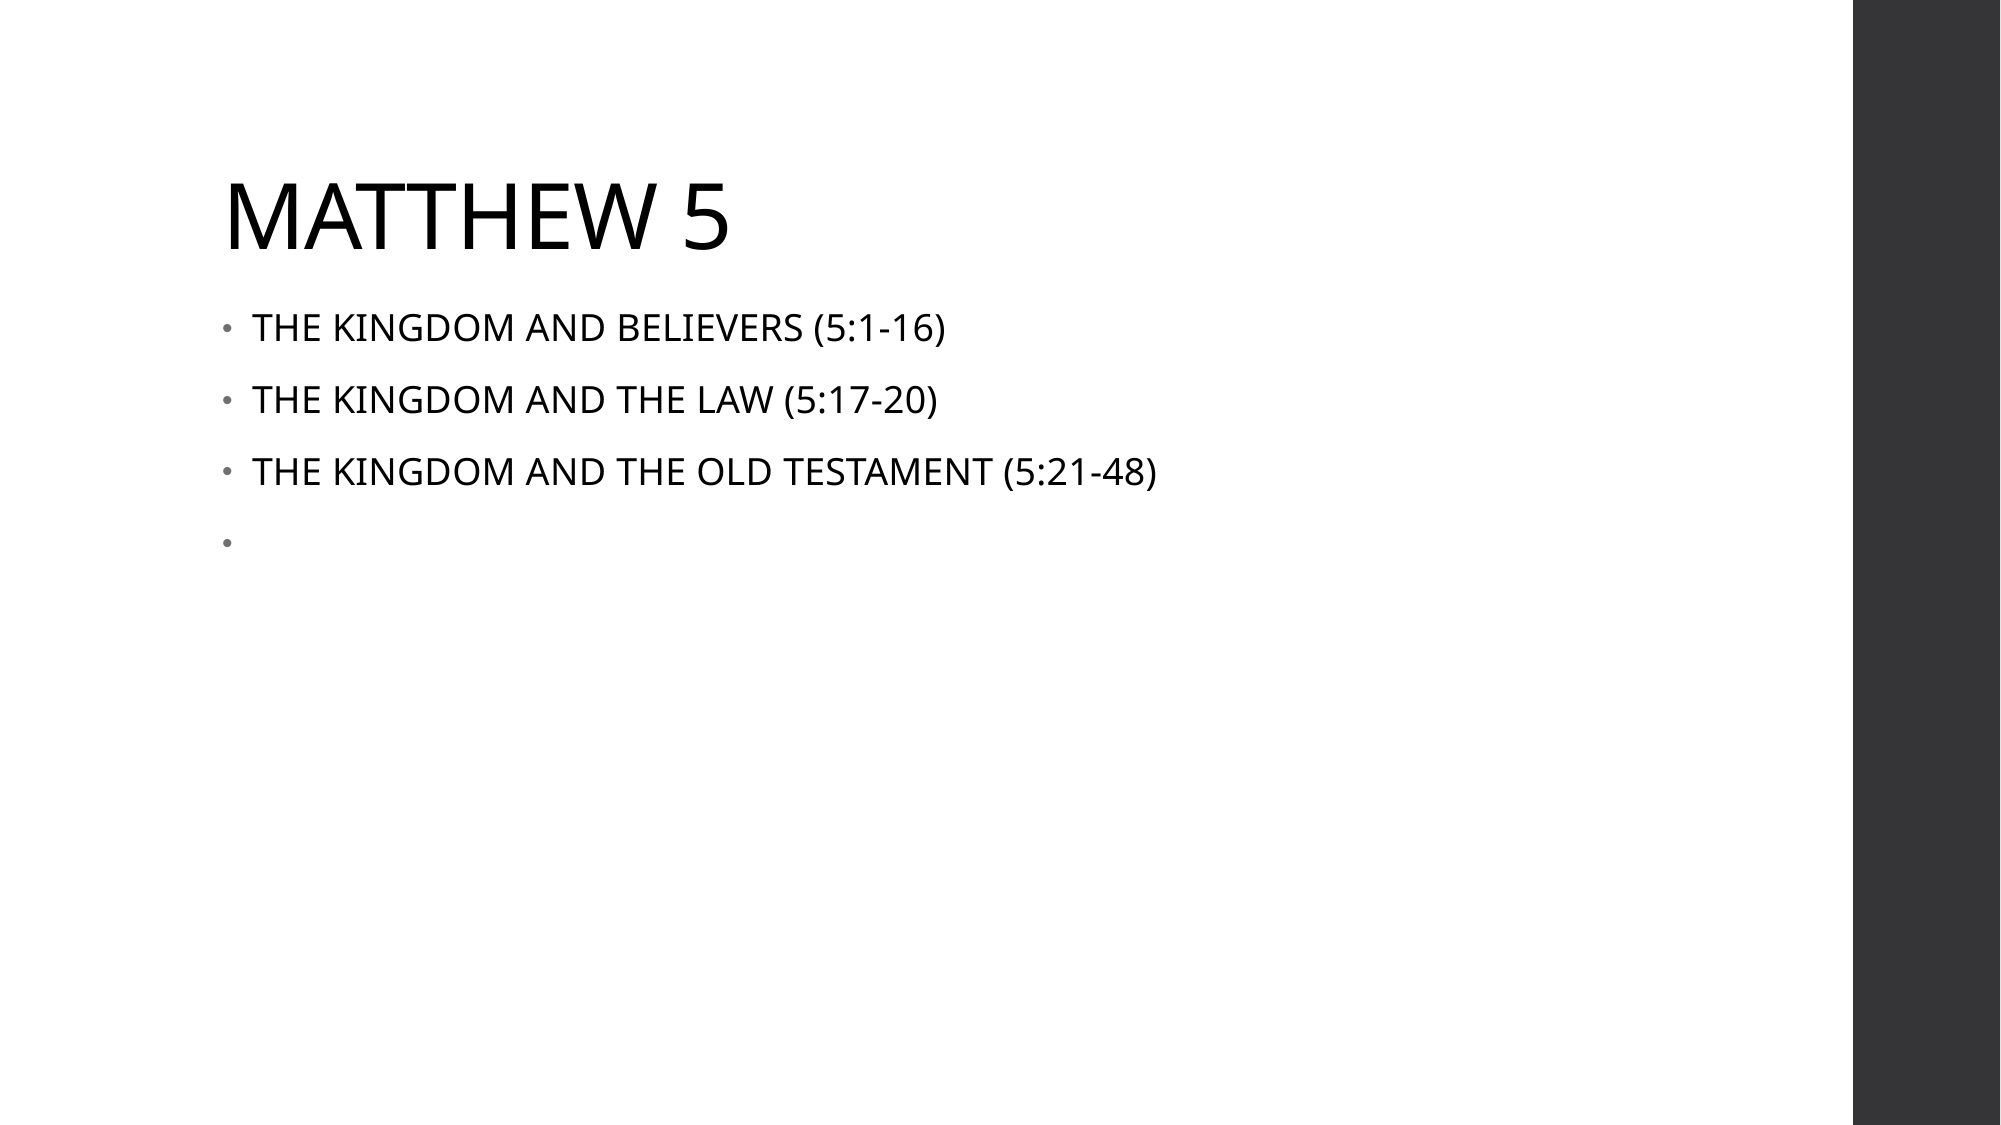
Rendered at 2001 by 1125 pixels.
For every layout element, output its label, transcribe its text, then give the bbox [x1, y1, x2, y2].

title MATTHEW 5 [206, 60, 1797, 278]
list THE KINGDOM AND BELIEVERS (5:1-16) THE KINGDOM AND THE LAW (5:17-20) THE KINGDOM AND THE OLD TESTAMENT (5:21-48) [206, 299, 1617, 1014]
